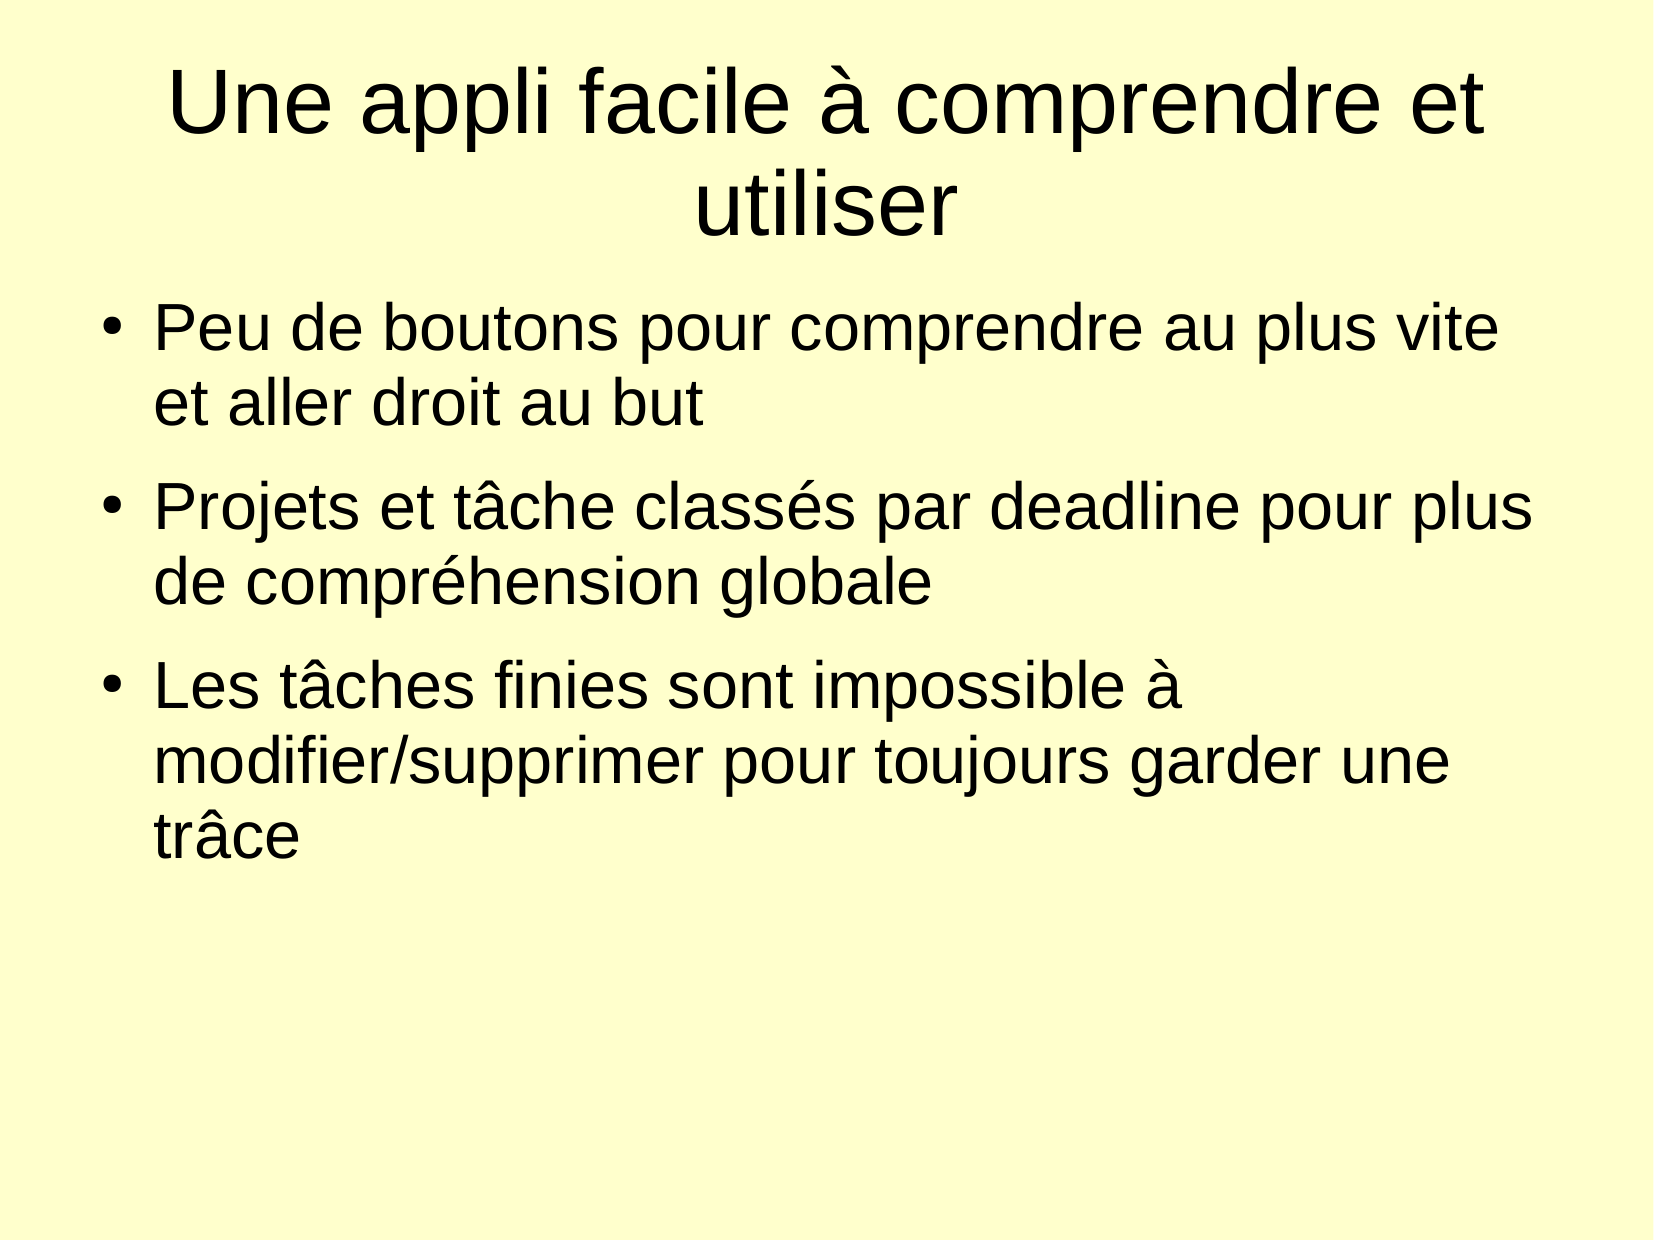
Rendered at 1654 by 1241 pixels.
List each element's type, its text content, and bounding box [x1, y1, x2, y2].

list Peu de boutons pour comprendre au plus vite et aller droit au but Projets et tâche classés par deadline pour plus de compréhension globale Les tâches finies sont impossible à modifier/supprimer pour toujours garder une trâce [82, 290, 1571, 1109]
title Une appli facile à comprendre et utiliser [82, 49, 1571, 257]
